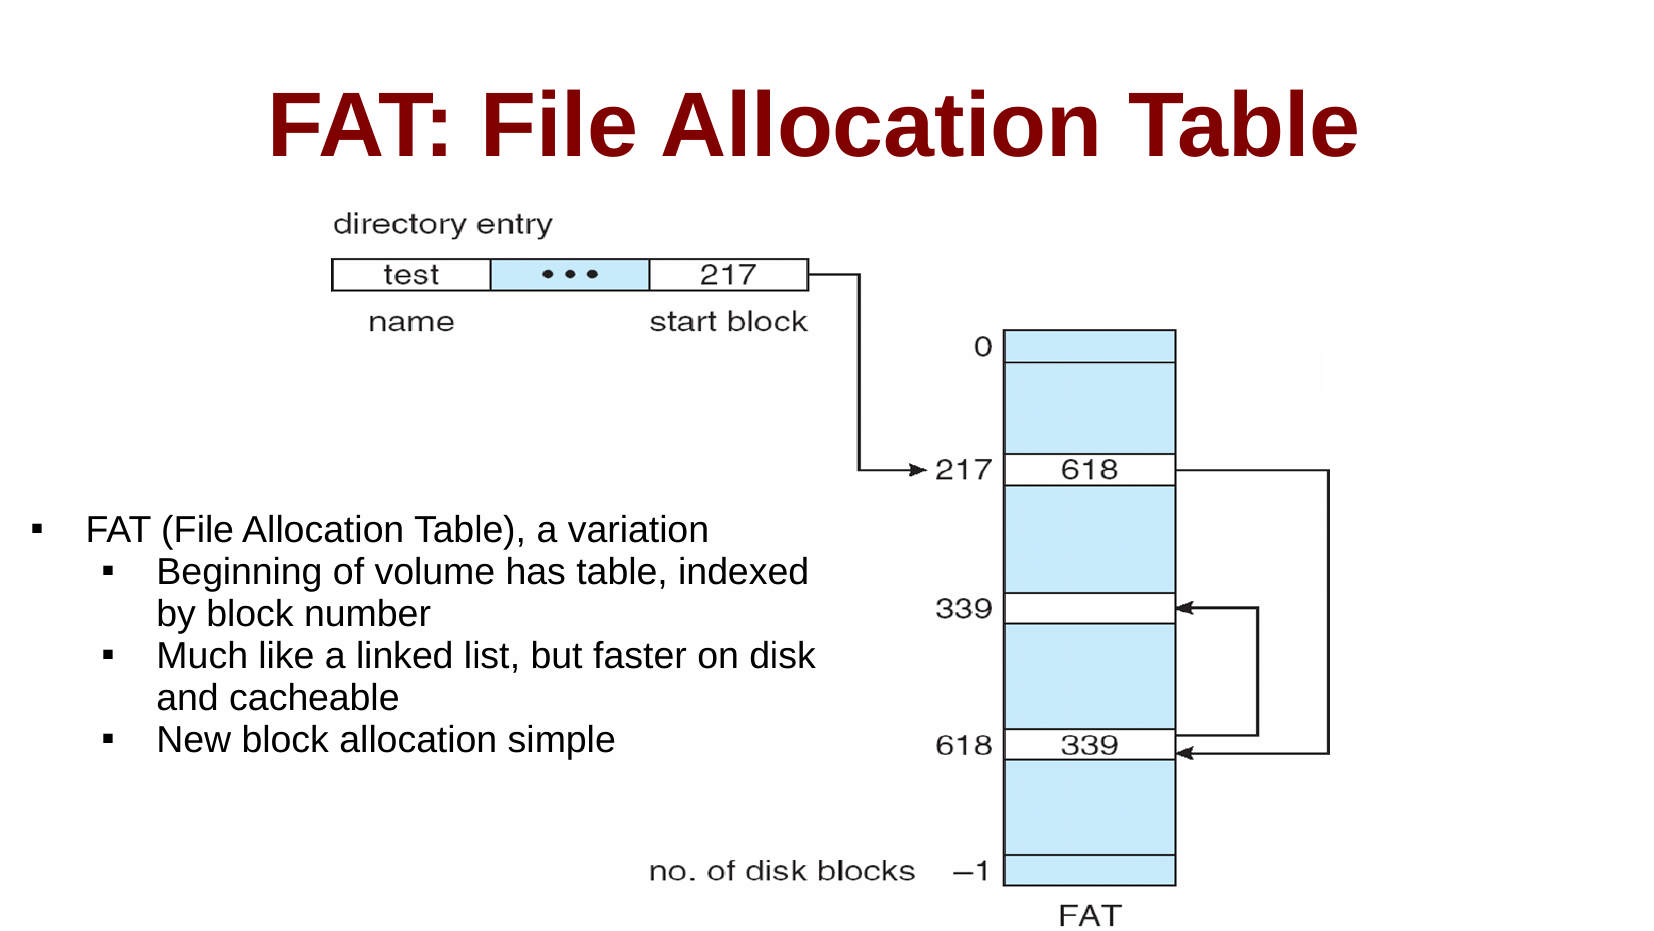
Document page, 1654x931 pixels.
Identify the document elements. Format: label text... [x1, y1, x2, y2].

text_box FAT (File Allocation Table), a variation Beginning of volume has table, indexed by block number Much like a linked list, but faster on disk and cacheable New block allocation simple [0, 501, 864, 839]
picture [330, 204, 1335, 931]
title FAT: File Allocation Table [70, 47, 1560, 203]
